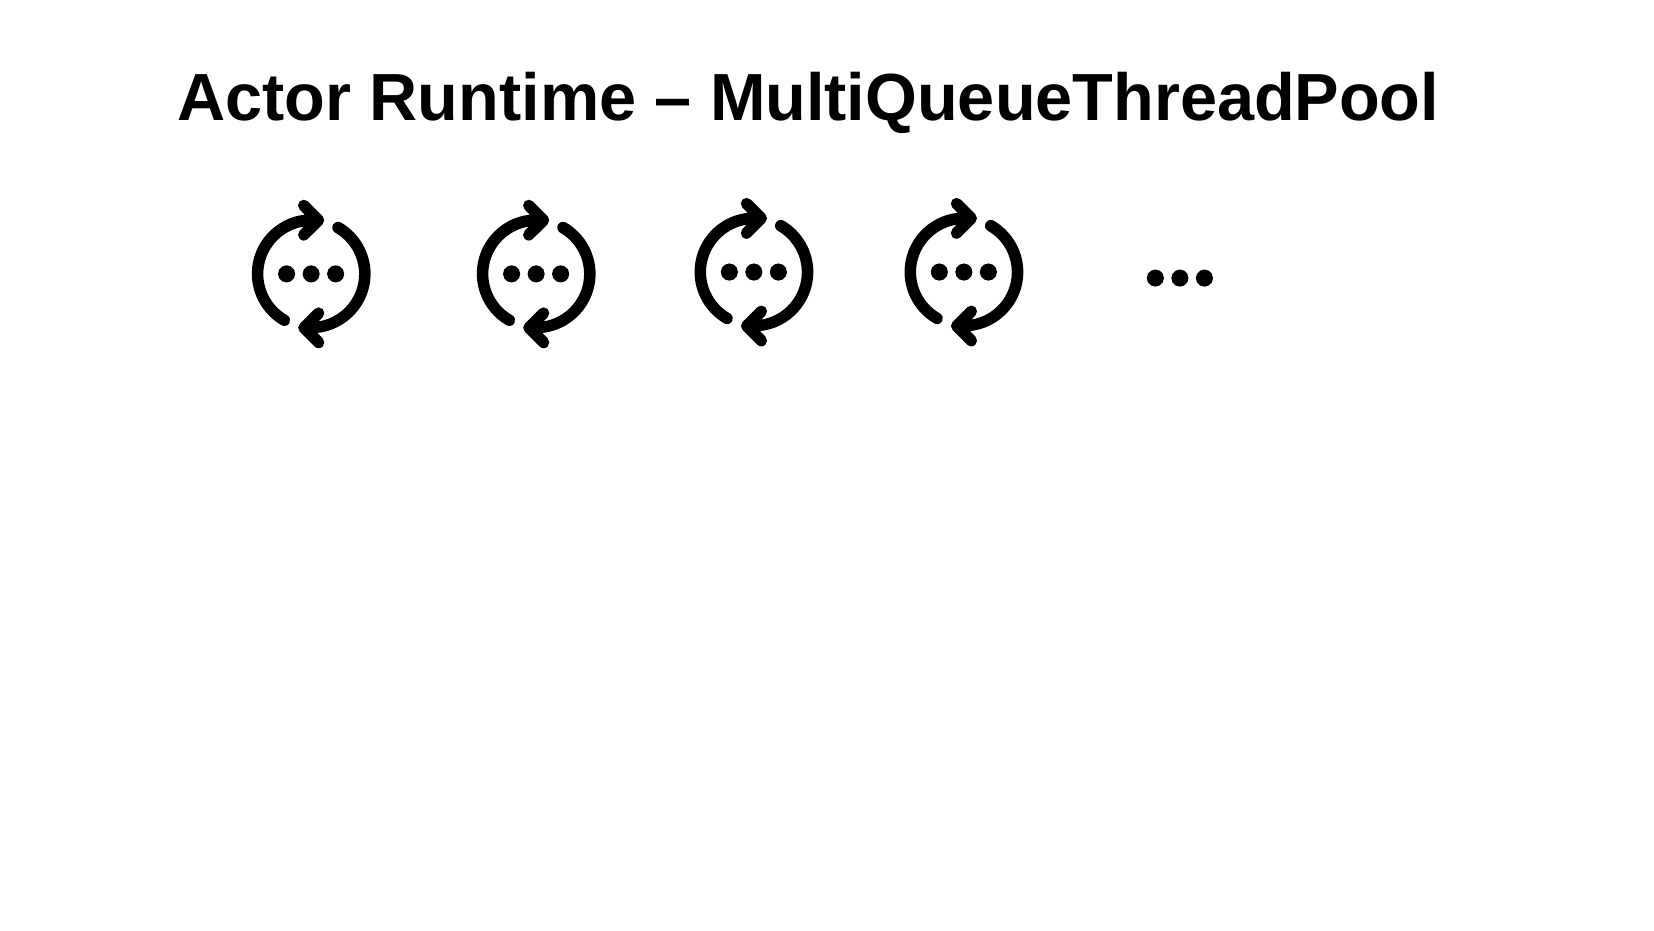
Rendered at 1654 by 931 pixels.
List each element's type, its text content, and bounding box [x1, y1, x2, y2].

picture [885, 193, 1043, 391]
picture [457, 195, 616, 392]
picture [232, 195, 391, 392]
picture [1101, 199, 1259, 397]
picture [675, 193, 833, 391]
list Actor Runtime – MultiQueueThreadPool [106, 60, 1651, 151]
